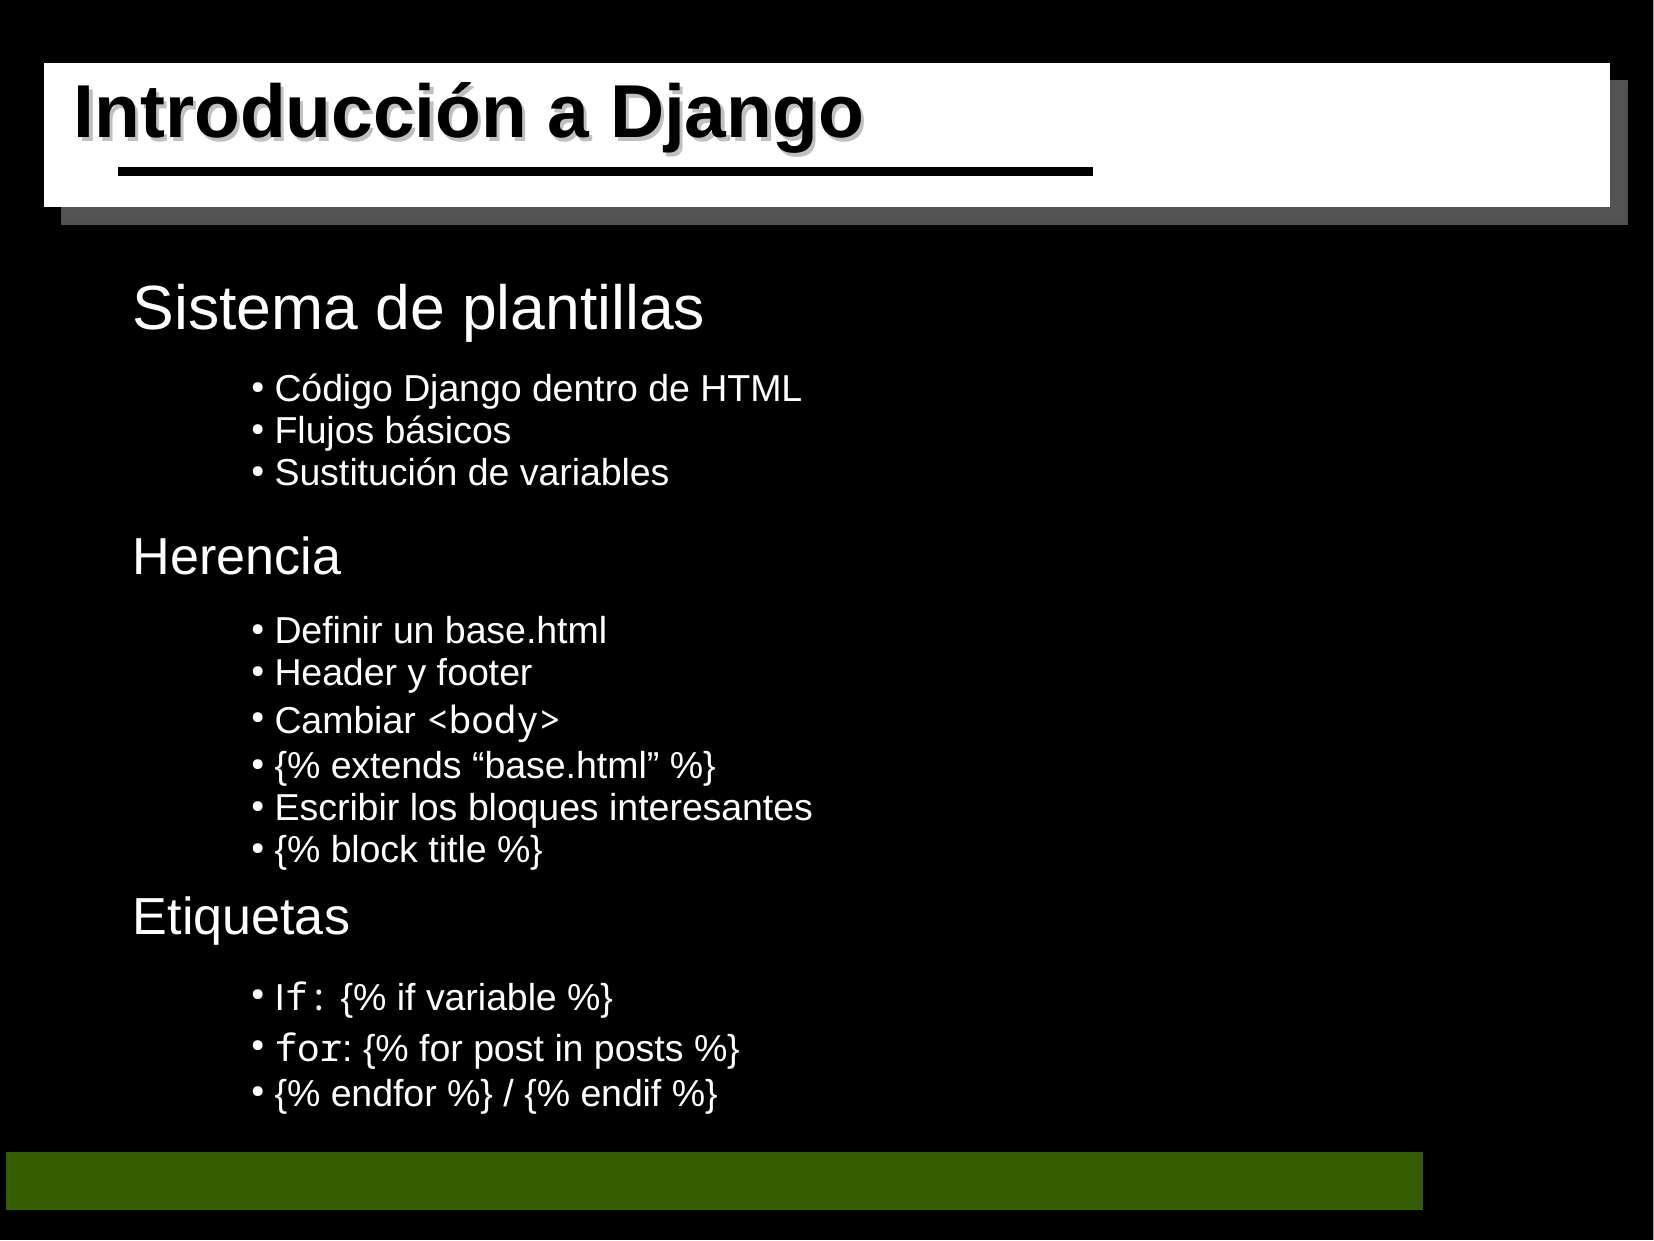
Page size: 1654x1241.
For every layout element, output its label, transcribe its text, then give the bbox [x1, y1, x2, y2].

text_box If: {% if variable %} for: {% for post in posts %} {% endfor %} / {% endif %} [236, 962, 1447, 1107]
text_box Definir un base.html Header y footer Cambiar <body> {% extends “base.html” %} Escribir los bloques interesantes {% block title %} [236, 602, 1447, 871]
text_box [44, 63, 1610, 207]
text_box Introducción a Django [59, 62, 894, 184]
text_box [5, 1151, 1424, 1211]
text_box Código Django dentro de HTML Flujos básicos Sustitución de variables [236, 360, 1447, 502]
text_box Sistema de plantillas [118, 265, 722, 351]
text_box Etiquetas [118, 879, 366, 953]
text_box Herencia [118, 519, 357, 593]
